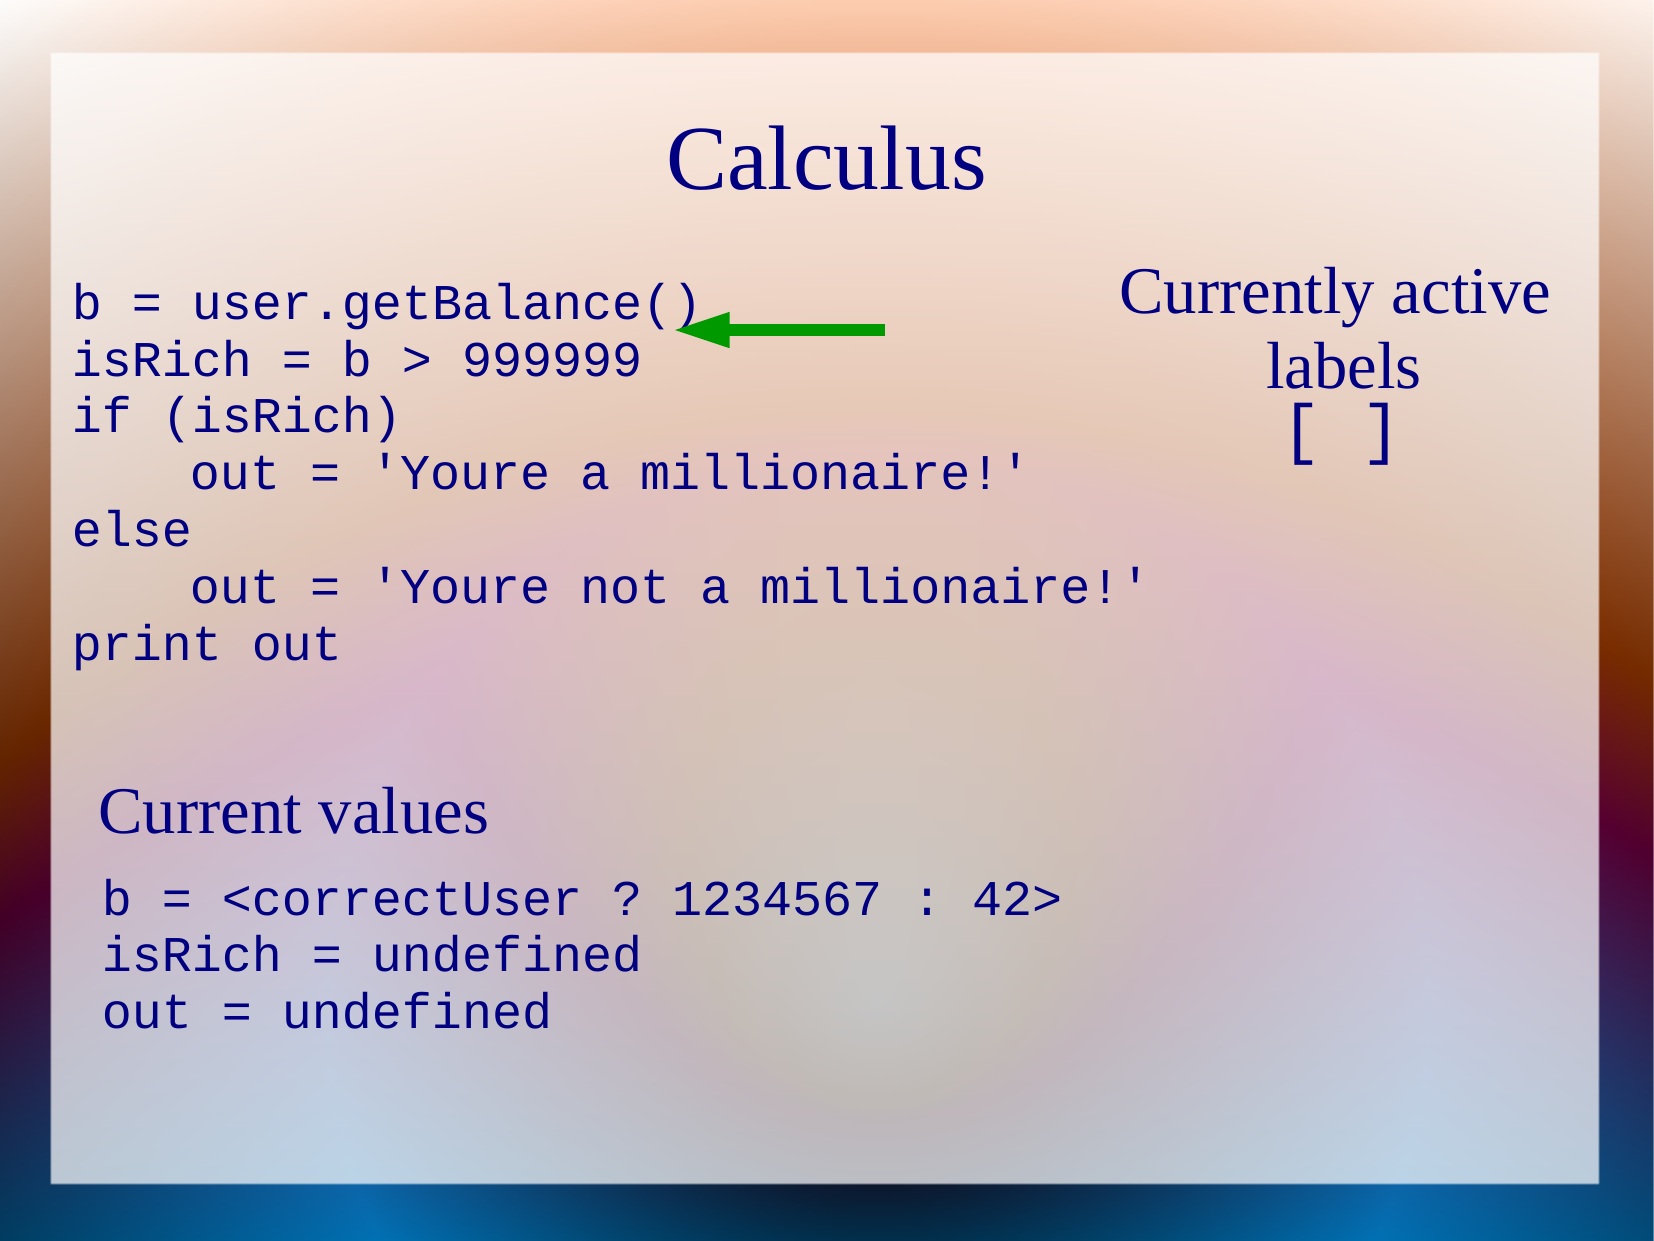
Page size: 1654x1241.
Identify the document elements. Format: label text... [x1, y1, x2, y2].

title b = user.getBalance() isRich = b > 999999 if (isRich) out = 'Youre a millionaire!' else out = 'Youre not a millionaire!' print out [71, 277, 1561, 654]
picture [0, 0, 1654, 1241]
title b = <correctUser ? 1234567 : 42> isRich = undefined out = undefined [101, 873, 1591, 1186]
title Currently active labels [600, 225, 1654, 330]
title Calculus [82, 55, 1571, 263]
title [ ] [596, 330, 1654, 538]
title Current values [0, 707, 1039, 916]
